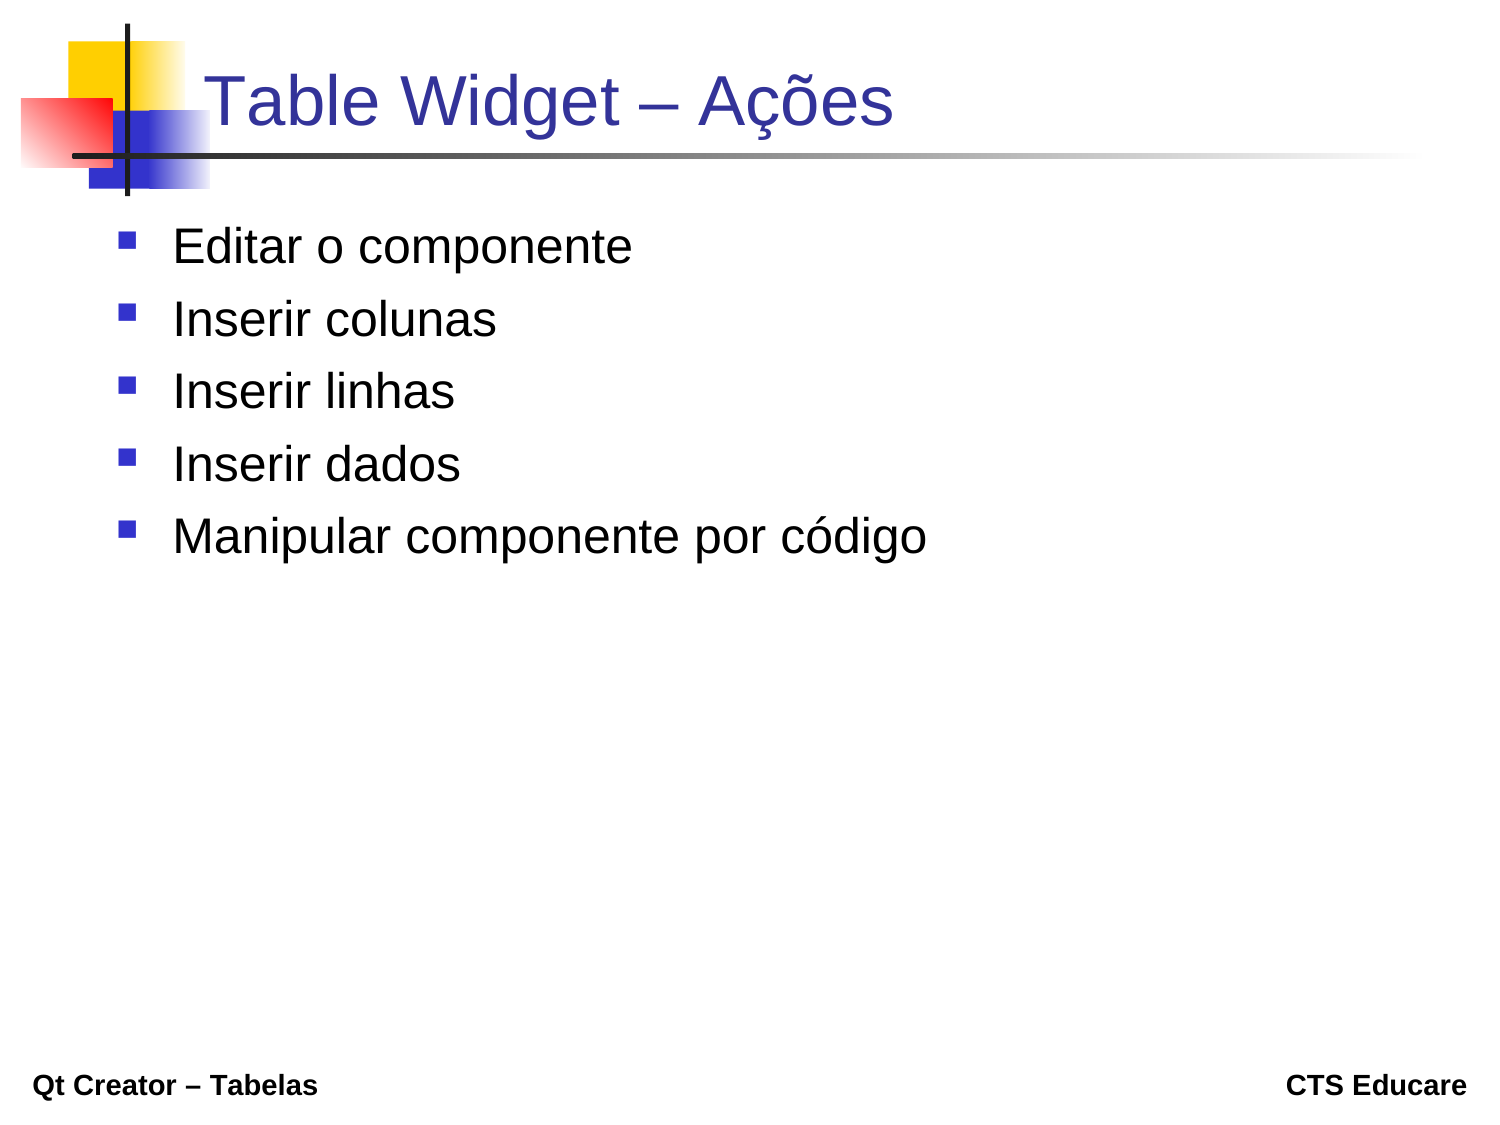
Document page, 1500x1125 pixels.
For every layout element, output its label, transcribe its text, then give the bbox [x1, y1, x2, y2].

title Table Widget – Ações [188, 46, 1468, 149]
list Editar o componente Inserir colunas Inserir linhas Inserir dados Manipular componente por código [100, 206, 1447, 1024]
